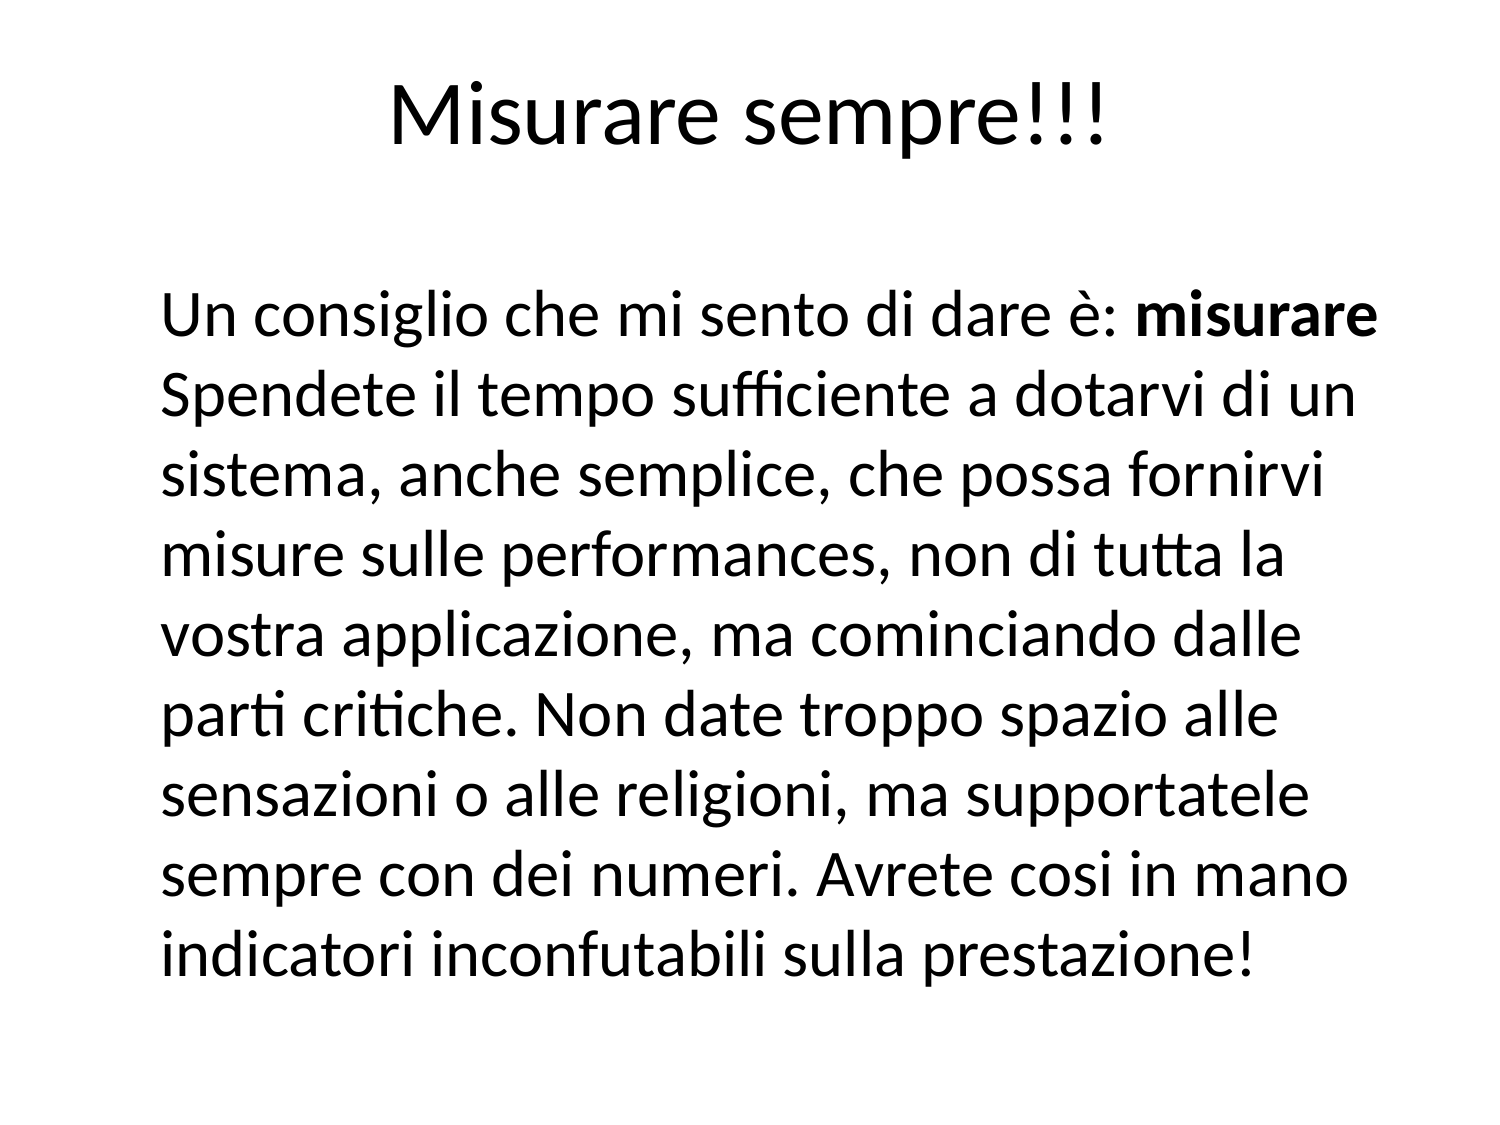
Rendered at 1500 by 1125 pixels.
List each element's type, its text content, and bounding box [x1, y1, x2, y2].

title Misurare sempre!!! [75, 45, 1425, 233]
list Un consiglio che mi sento di dare è: misurare Spendete il tempo sufficiente a dotarvi di un sistema, anche semplice, che possa fornirvi misure sulle performances, non di tutta la vostra applicazione, ma cominciando dalle parti critiche. Non date troppo spazio alle sensazioni o alle religioni, ma supportatele sempre con dei numeri. Avrete cosi in mano indicatori inconfutabili sulla prestazione! [75, 262, 1425, 1005]
